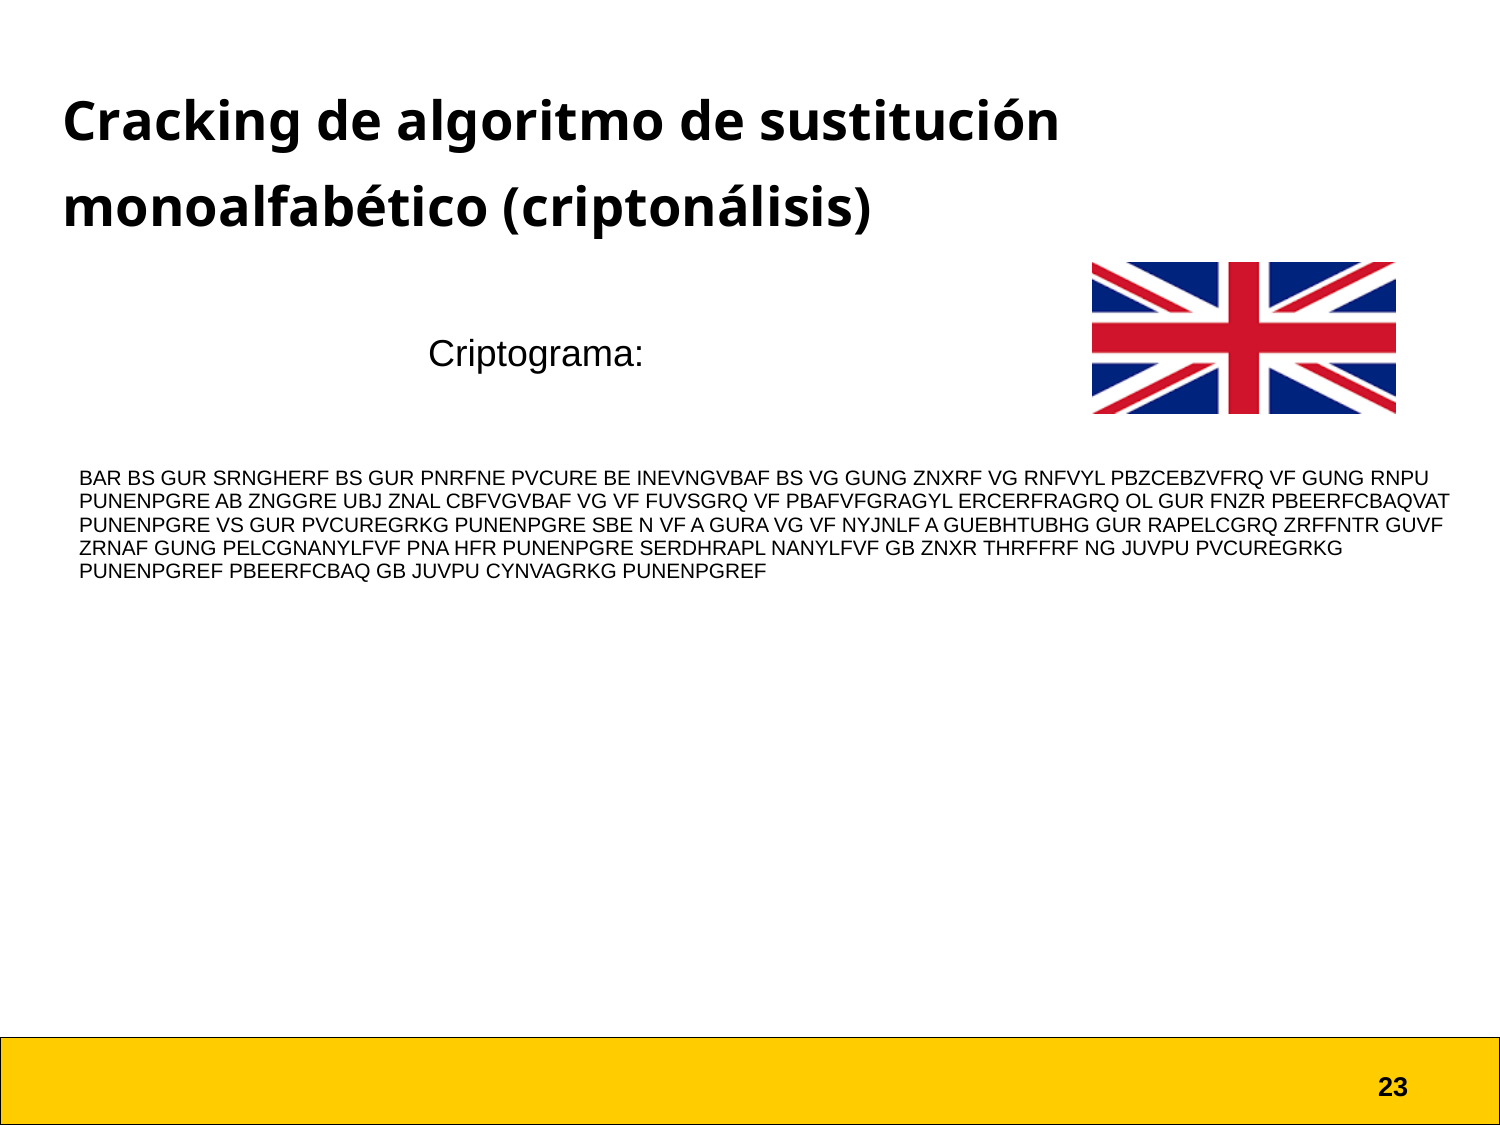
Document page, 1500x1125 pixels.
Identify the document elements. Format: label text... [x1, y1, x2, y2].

text_box Criptograma: [413, 324, 1063, 382]
title Cracking de algoritmo de sustitución monoalfabético (criptonálisis) [62, 44, 1423, 269]
text_box BAR BS GUR SRNGHERF BS GUR PNRFNE PVCURE BE INEVNGVBAF BS VG GUNG ZNXRF VG RNFVYL PBZCEBZVFRQ VF GUNG RNPU PUNENPGRE AB ZNGGRE UBJ ZNAL CBFVGVBAF VG VF FUVSGRQ VF PBAFVFGRAGYL ERCERFRAGRQ OL GUR FNZR PBEERFCBAQVAT PUNENPGRE VS GUR PVCUREGRKG PUNENPGRE SBE N VF A GURA VG VF NYJNLF A GUEBHTUBHG GUR RAPELCGRQ ZRFFNTR GUVF ZRNAF GUNG PELCGNANYLFVF PNA HFR PUNENPGRE SERDHRAPL NANYLFVF GB ZNXR THRFFRF NG JUVPU PVCUREGRKG PUNENPGREF PBEERFCBAQ GB JUVPU CYNVAGRKG PUNENPGREF [64, 459, 1477, 739]
picture [1092, 262, 1396, 414]
